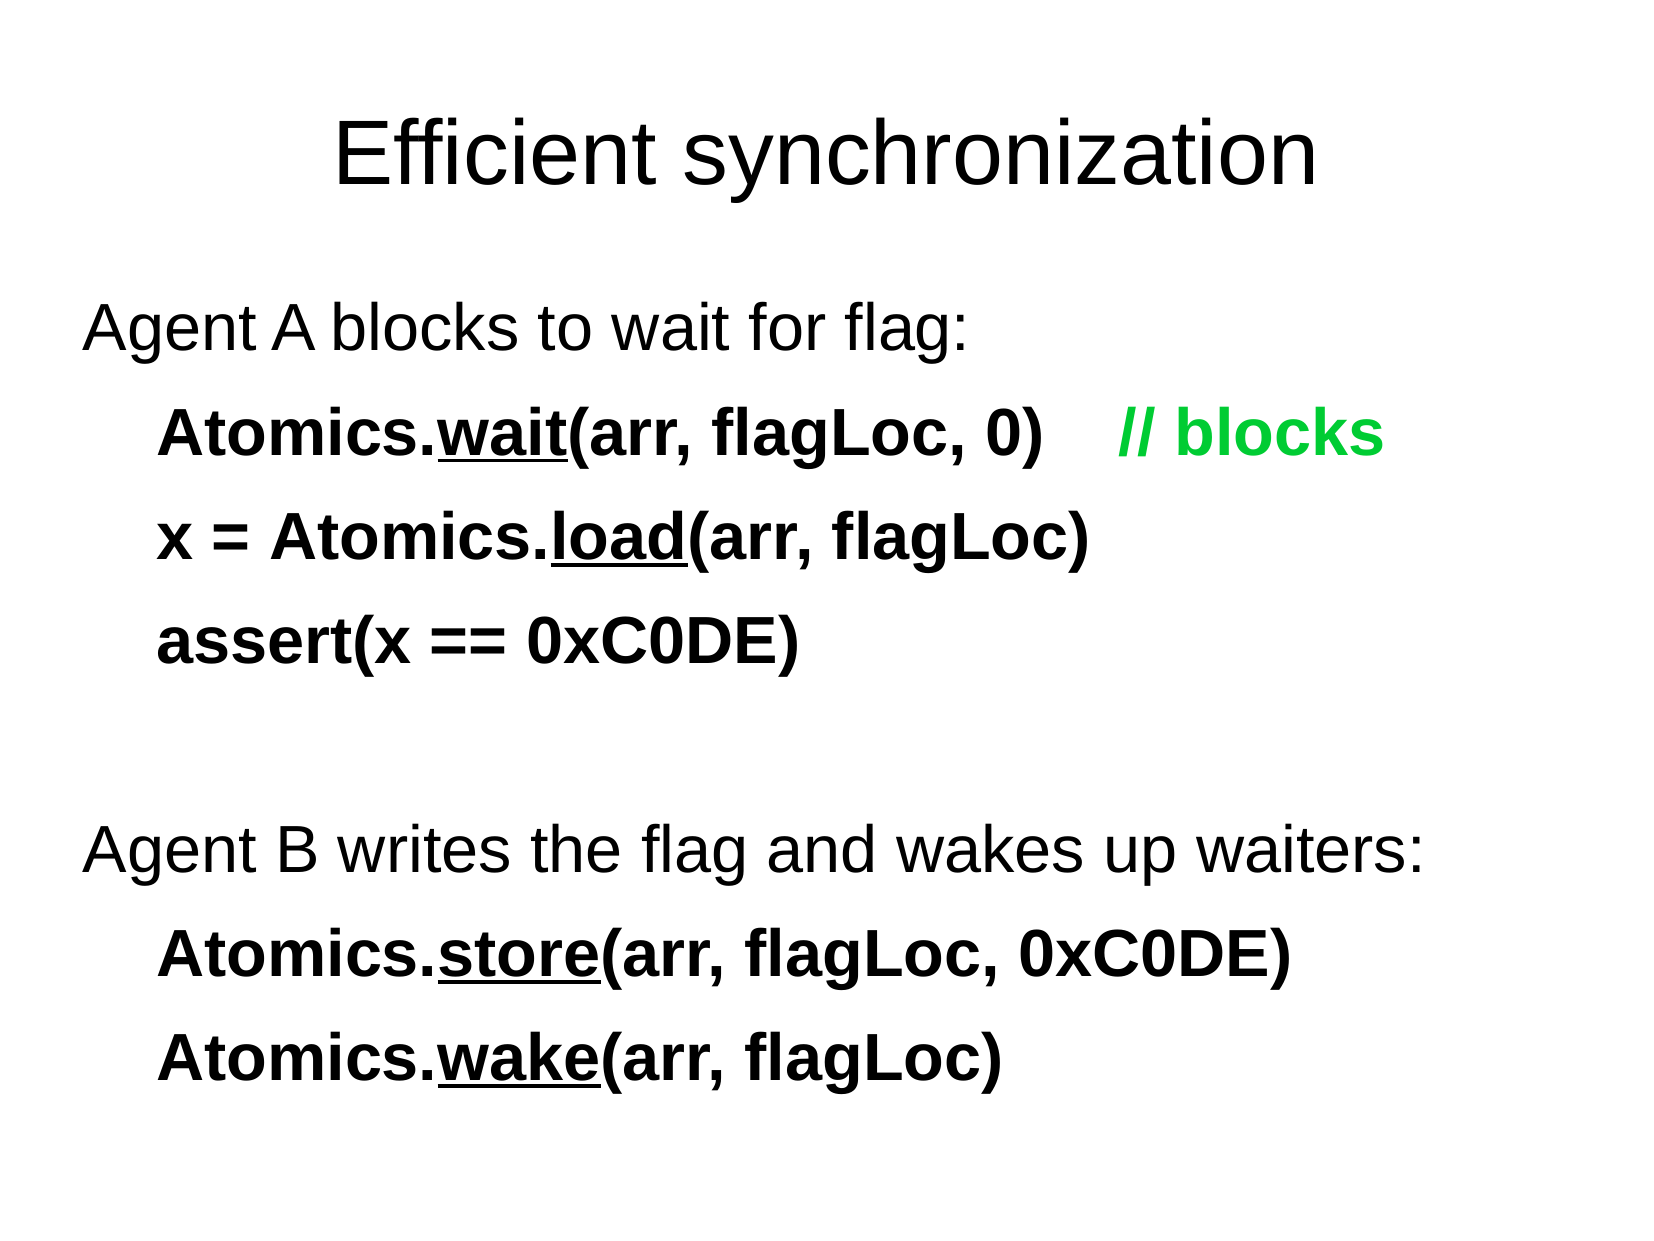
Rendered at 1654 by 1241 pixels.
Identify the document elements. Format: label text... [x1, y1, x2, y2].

title Efficient synchronization [82, 49, 1571, 257]
list Agent A blocks to wait for flag: Atomics.wait(arr, flagLoc, 0) // blocks x = Atomics.load(arr, flagLoc) assert(x == 0xC0DE) Agent B writes the flag and wakes up waiters: Atomics.store(arr, flagLoc, 0xC0DE) Atomics.wake(arr, flagLoc) [82, 290, 1621, 1171]
